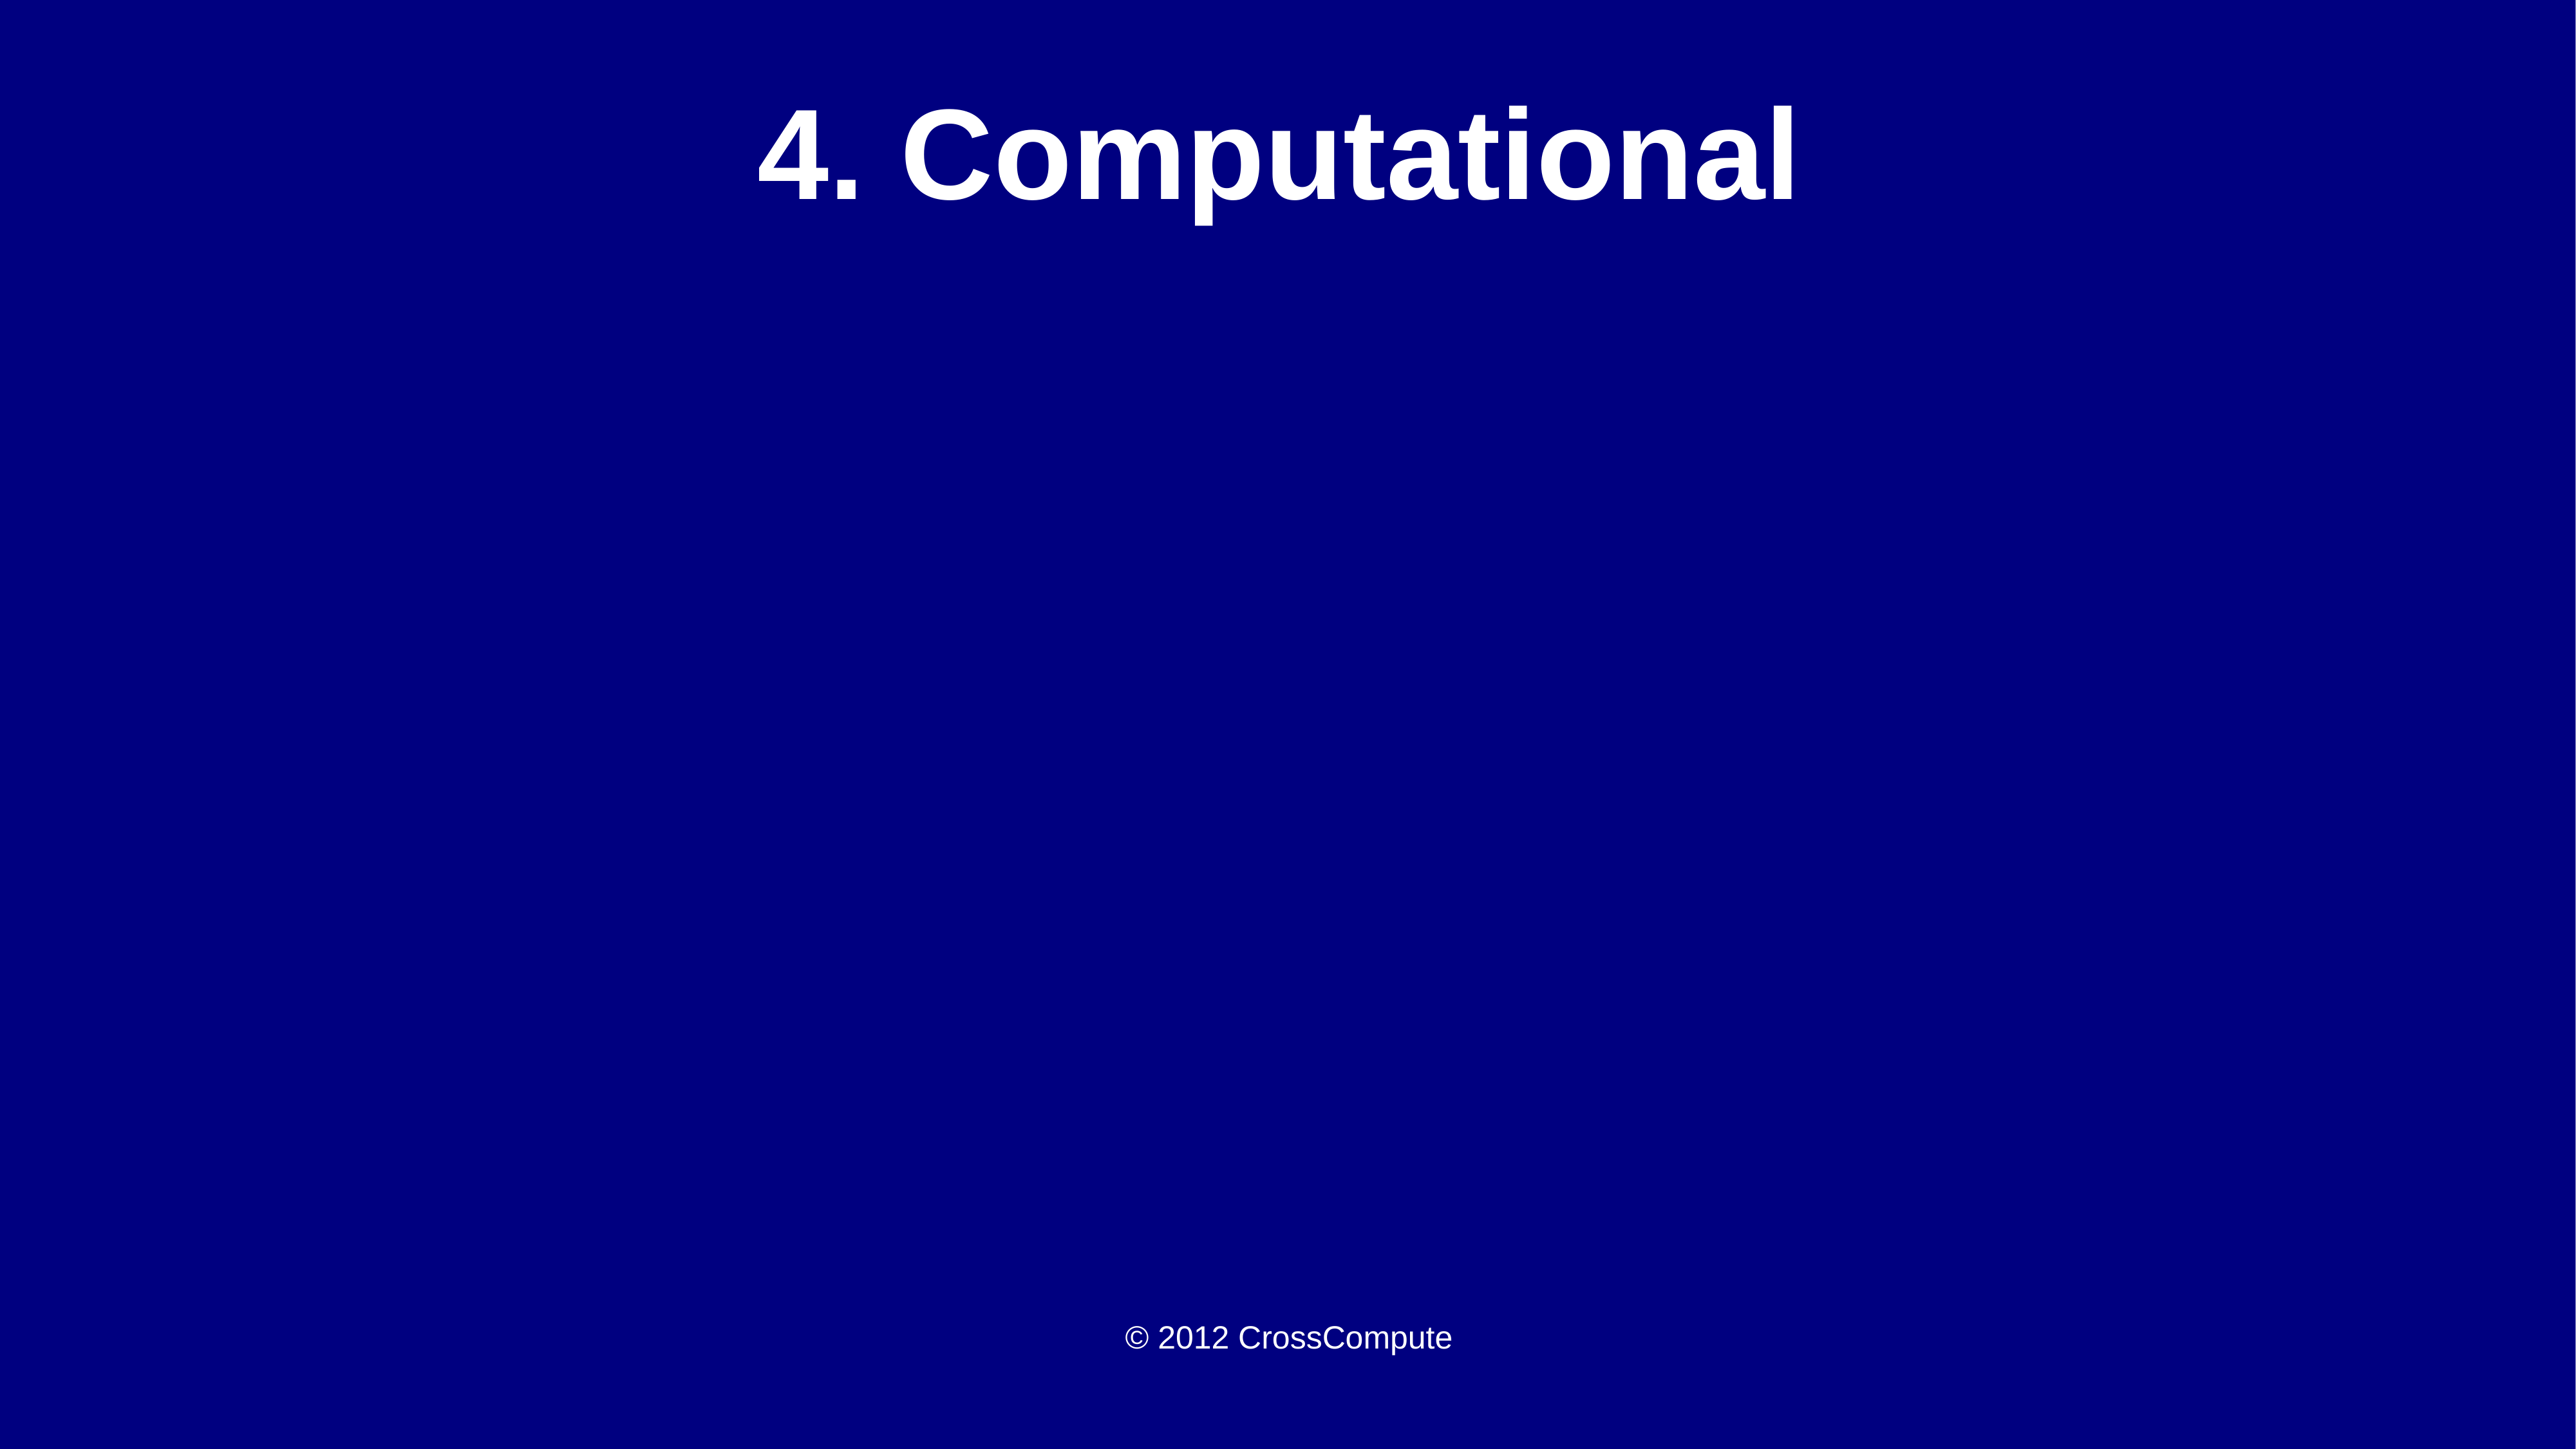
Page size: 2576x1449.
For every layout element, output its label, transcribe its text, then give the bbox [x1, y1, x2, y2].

title 4. Computational [72, 19, 2488, 290]
